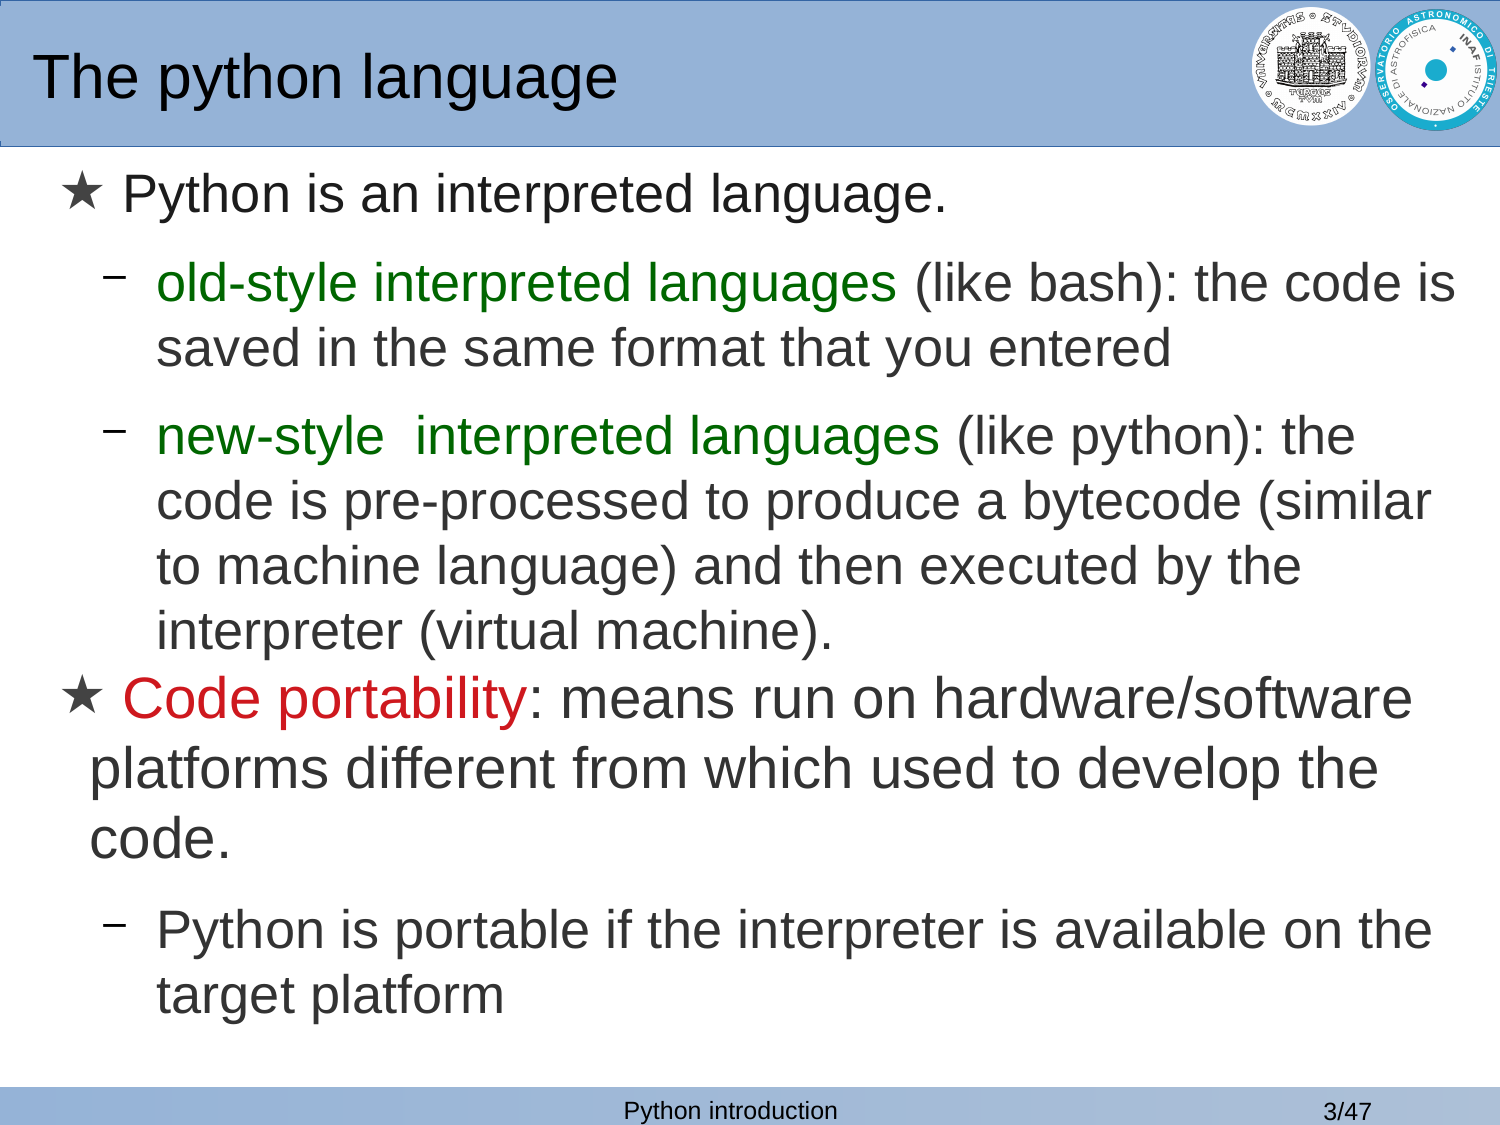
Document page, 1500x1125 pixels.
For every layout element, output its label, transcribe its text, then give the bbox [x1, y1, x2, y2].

list Python is an interpreted language. old-style interpreted languages (like bash): the code is saved in the same format that you entered new-style interpreted languages (like python): the code is pre-processed to produce a bytecode (similar to machine language) and then executed by the interpreter (virtual machine). Code portability: means run on hardware/software platforms different from which used to develop the code. Python is portable if the interpreter is available on the target platform [0, 150, 1491, 1024]
text_box The python language [0, 5, 1243, 141]
picture [1252, 0, 1500, 156]
